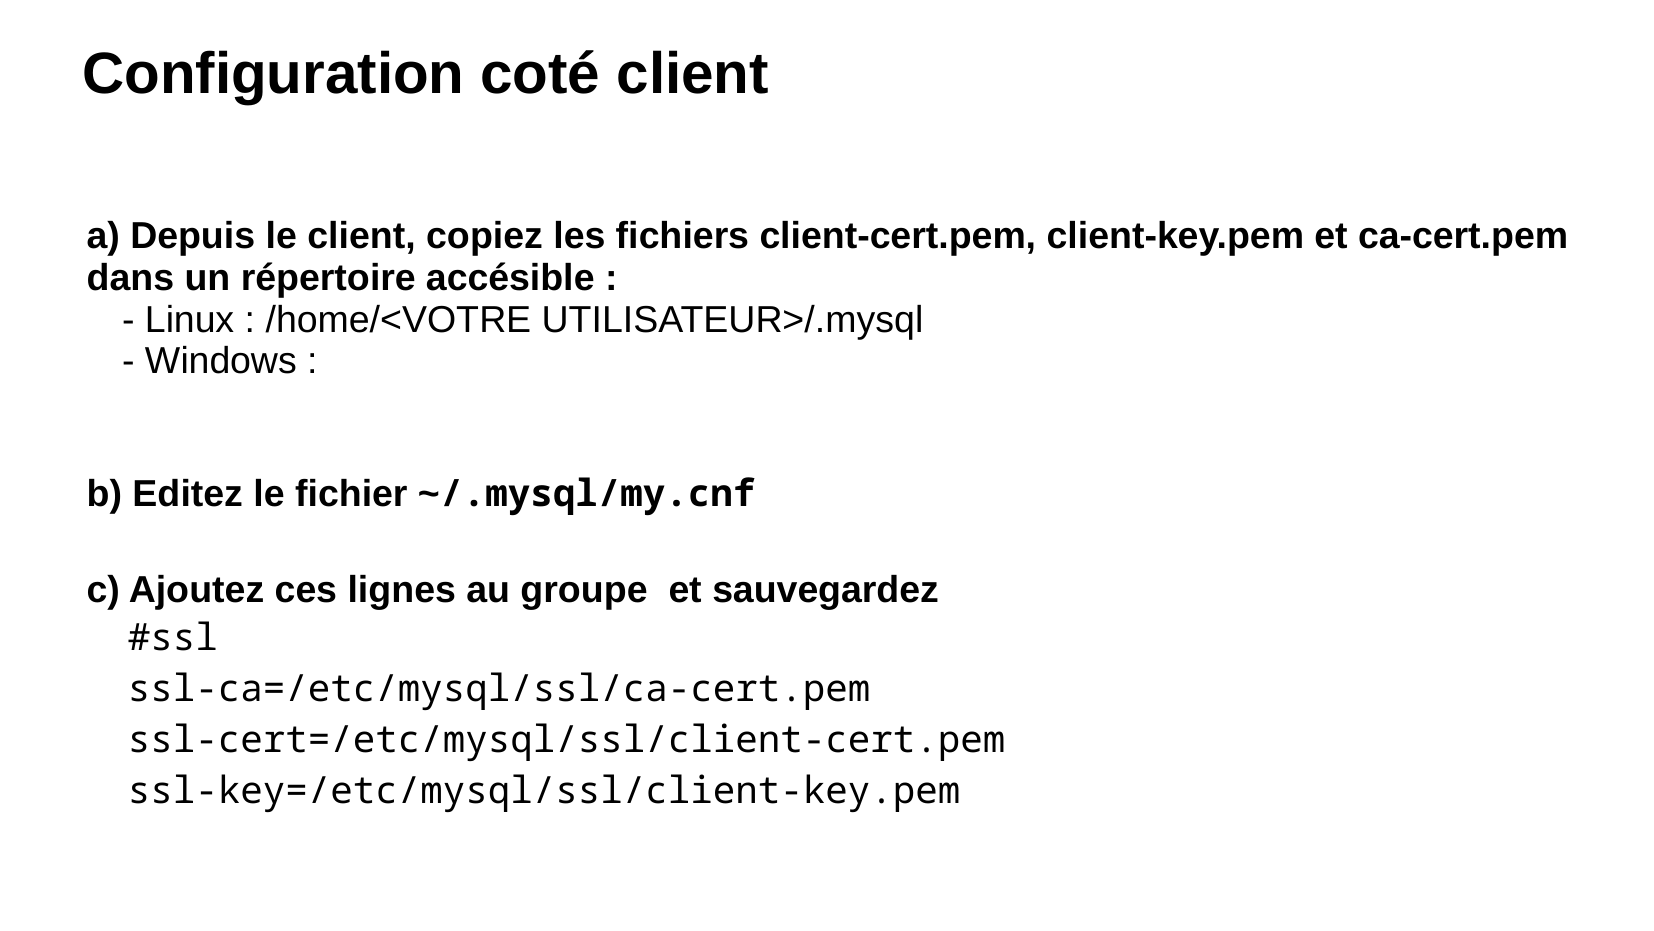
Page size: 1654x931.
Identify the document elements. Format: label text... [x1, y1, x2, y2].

title Configuration coté client [82, 0, 1571, 152]
text_box a) Depuis le client, copiez les fichiers client-cert.pem, client-key.pem et ca-cert.pem dans un répertoire accésible : - Linux : /home/<VOTRE UTILISATEUR>/.mysql - Windows : b) Editez le fichier ~/.mysql/my.cnf c) Ajoutez ces lignes au groupe et sauvegardez #ssl ssl-ca=/etc/mysql/ssl/ca-cert.pem ssl-cert=/etc/mysql/ssl/client-cert.pem ssl-key=/etc/mysql/ssl/client-key.pem [71, 206, 1595, 832]
